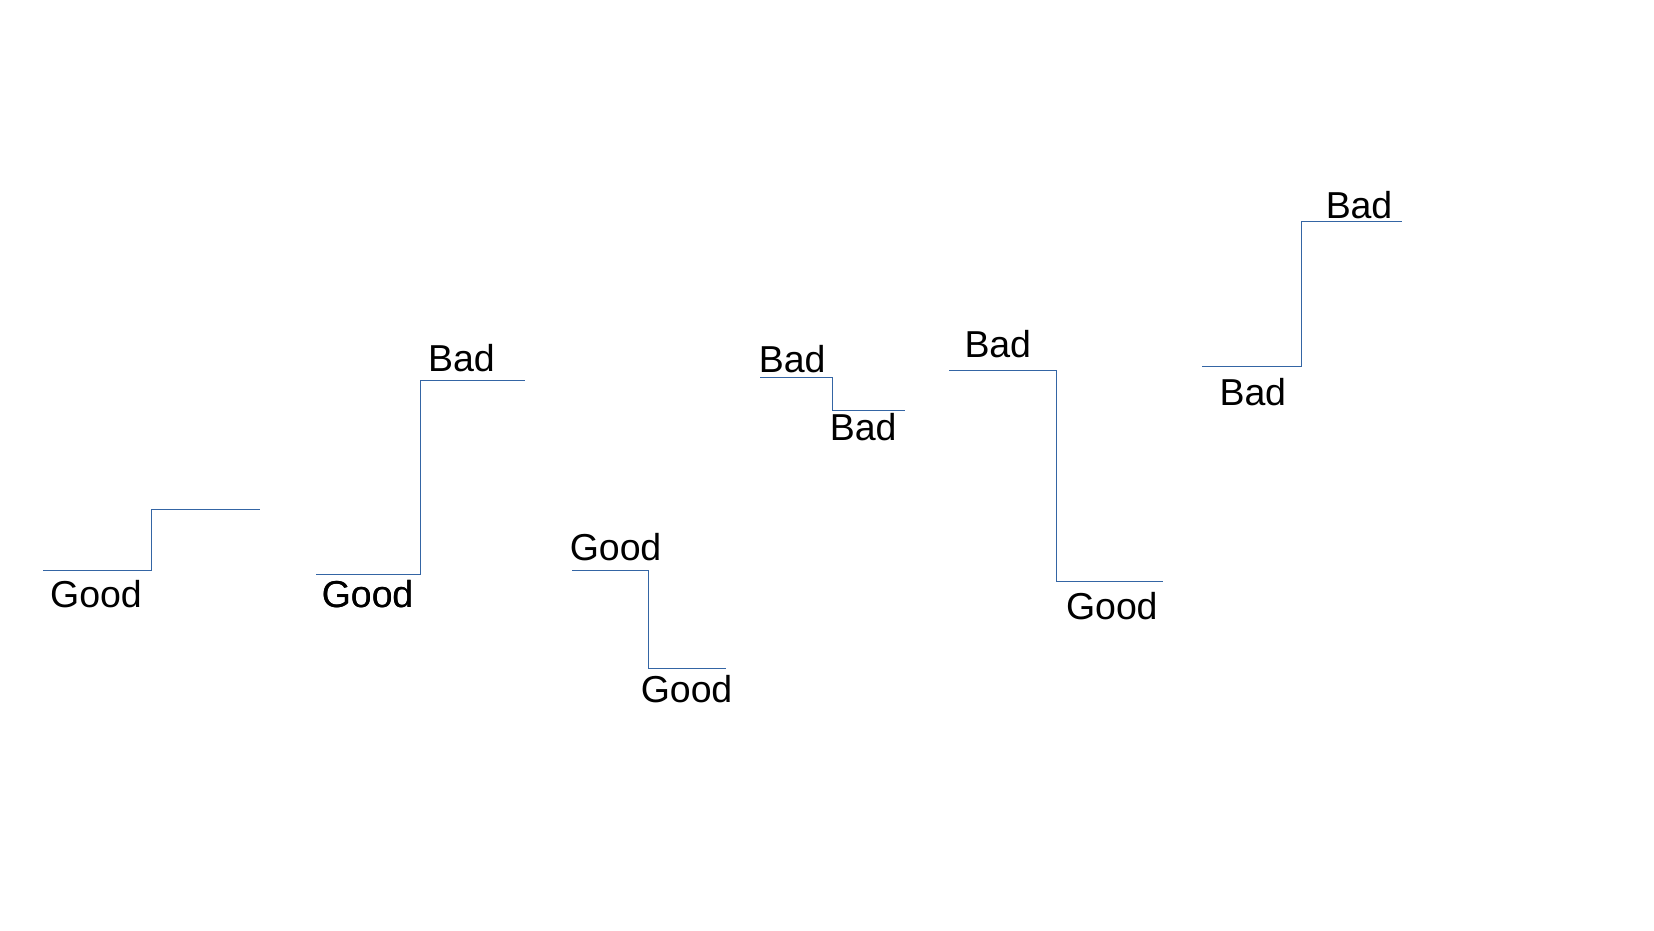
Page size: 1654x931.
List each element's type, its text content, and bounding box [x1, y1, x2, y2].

text_box Bad [1311, 177, 1465, 346]
text_box Bad [814, 399, 969, 567]
text_box Bad [949, 316, 1104, 485]
text_box Good [1051, 577, 1205, 733]
text_box Good [35, 566, 189, 721]
text_box Bad [413, 329, 567, 498]
text_box Good [307, 566, 461, 721]
text_box Bad [744, 330, 898, 499]
text_box Good [625, 660, 780, 815]
text_box Bad [1204, 363, 1359, 532]
text_box Good [555, 518, 709, 674]
